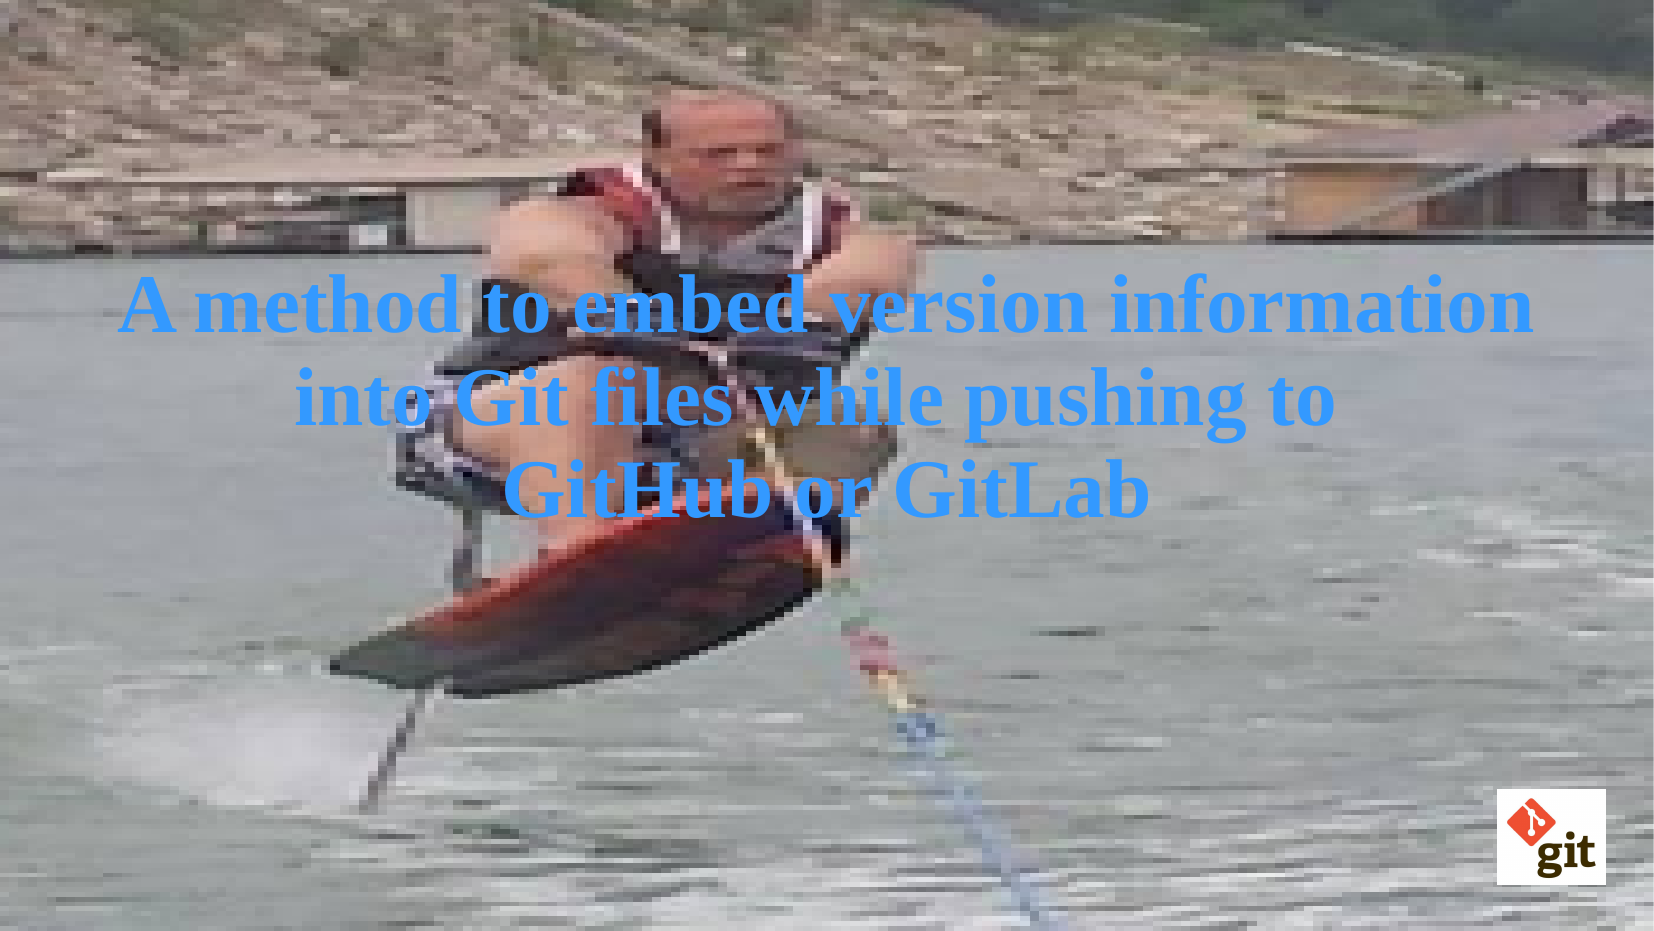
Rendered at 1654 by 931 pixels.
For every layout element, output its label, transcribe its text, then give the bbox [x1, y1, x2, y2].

subtitle A method to embed version information into Git files while pushing to GitHub or GitLab [82, 37, 1571, 757]
picture [0, 0, 1654, 931]
